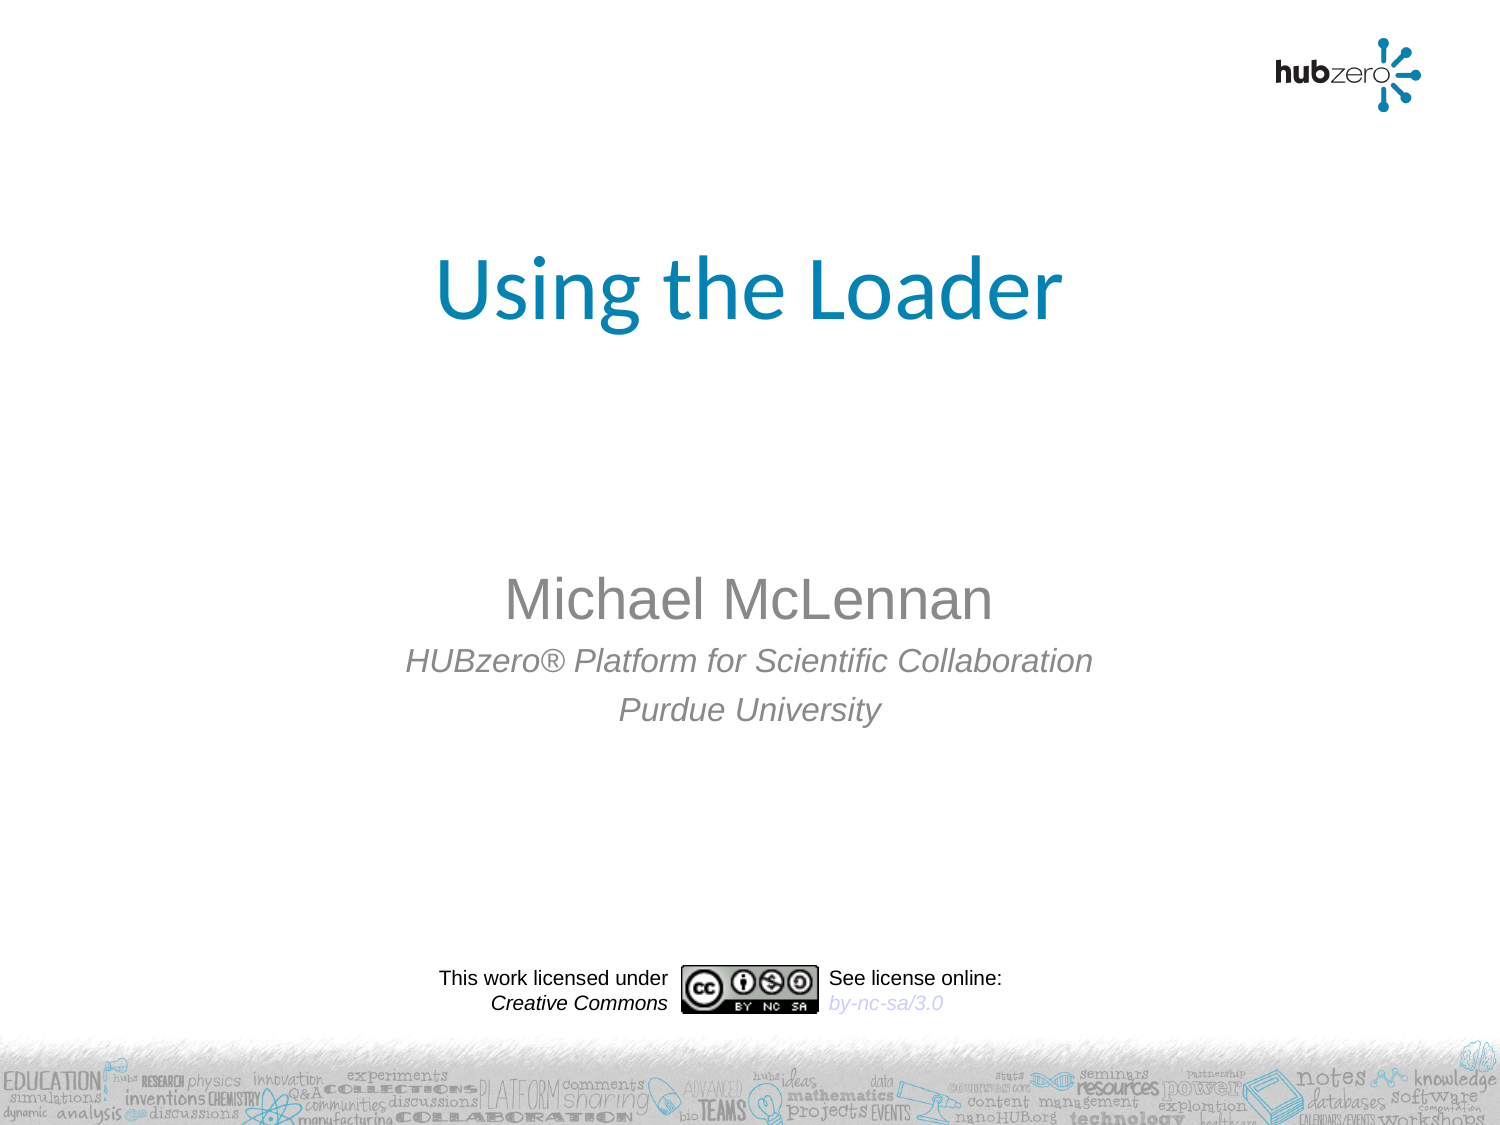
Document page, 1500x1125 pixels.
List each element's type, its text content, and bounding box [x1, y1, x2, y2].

text_box Using the Loader [112, 124, 1388, 442]
text_box Michael McLennan HUBzero® Platform for Scientific Collaboration Purdue University [24, 553, 1476, 842]
picture [684, 965, 814, 1014]
text_box This work licensed under Creative Commons [423, 956, 684, 1023]
text_box See license online: by-nc-sa/3.0 [814, 956, 1018, 1023]
picture [1272, 35, 1424, 115]
picture [0, 1034, 1500, 1125]
